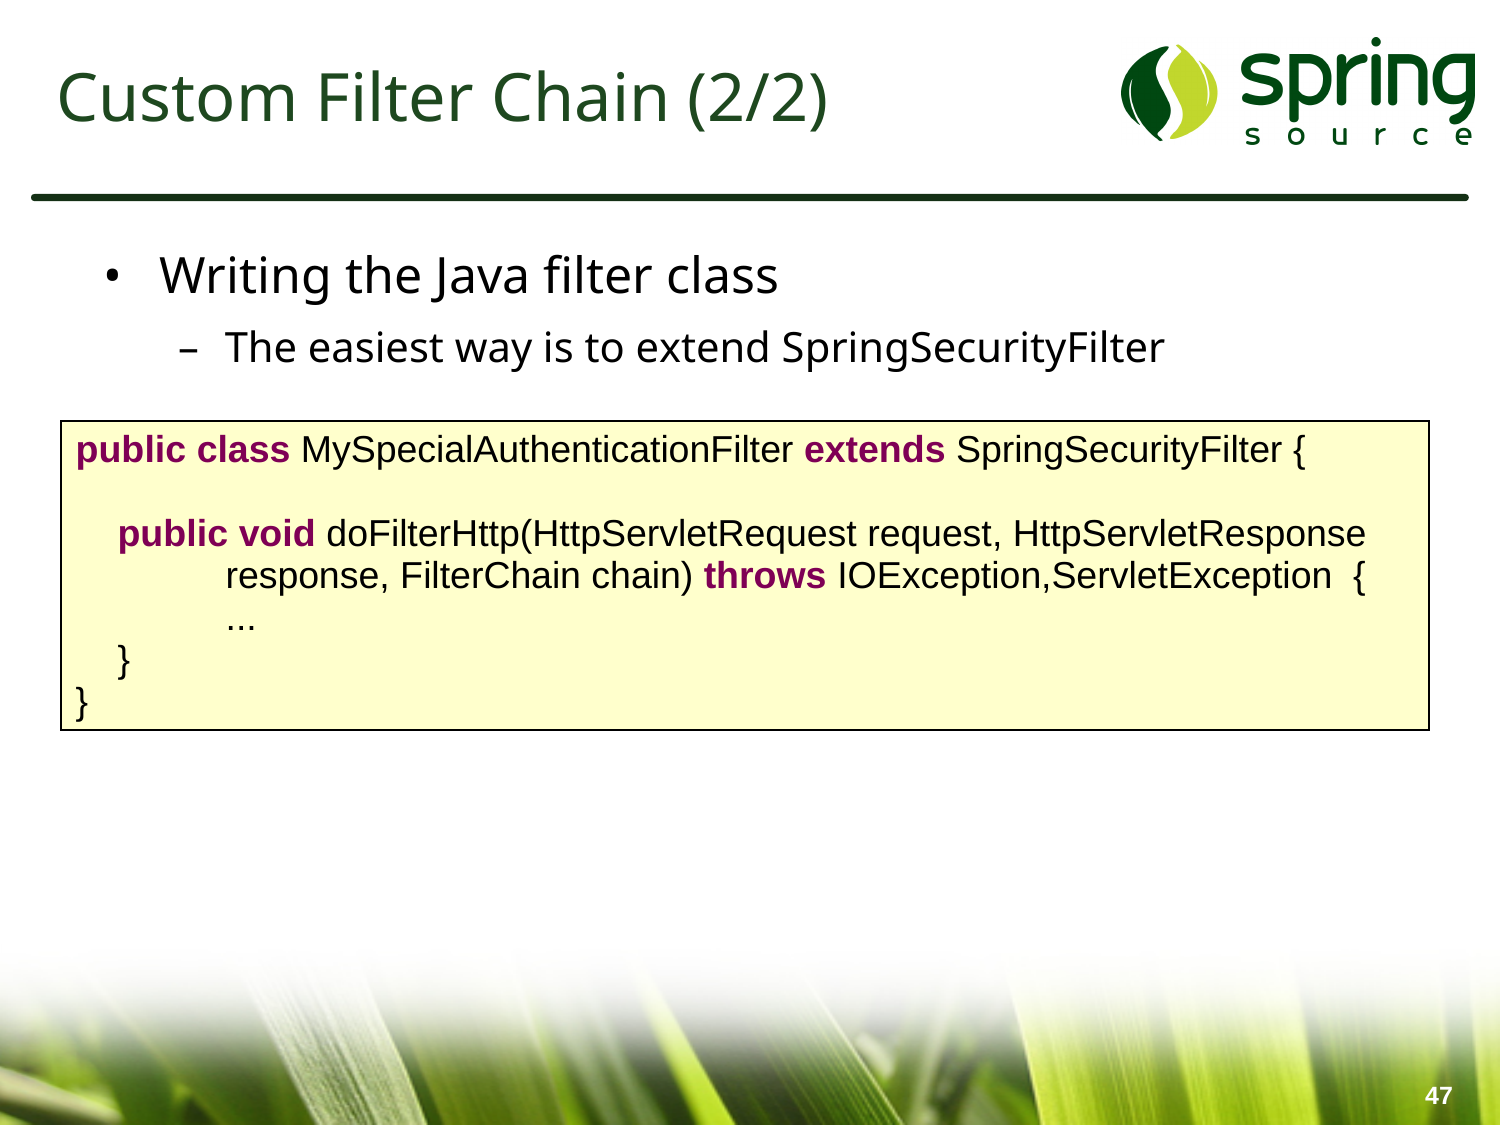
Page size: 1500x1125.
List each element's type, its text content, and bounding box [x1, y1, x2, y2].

list Writing the Java filter class The easiest way is to extend SpringSecurityFilter [103, 239, 1394, 378]
text_box public class MySpecialAuthenticationFilter extends SpringSecurityFilter { public void doFilterHttp(HttpServletRequest request, HttpServletResponse response, FilterChain chain) throws IOException,ServletException { ... } } [60, 420, 1430, 731]
picture [0, 944, 1500, 1125]
picture [1121, 37, 1475, 145]
title Custom Filter Chain (2/2) [56, 15, 1089, 176]
